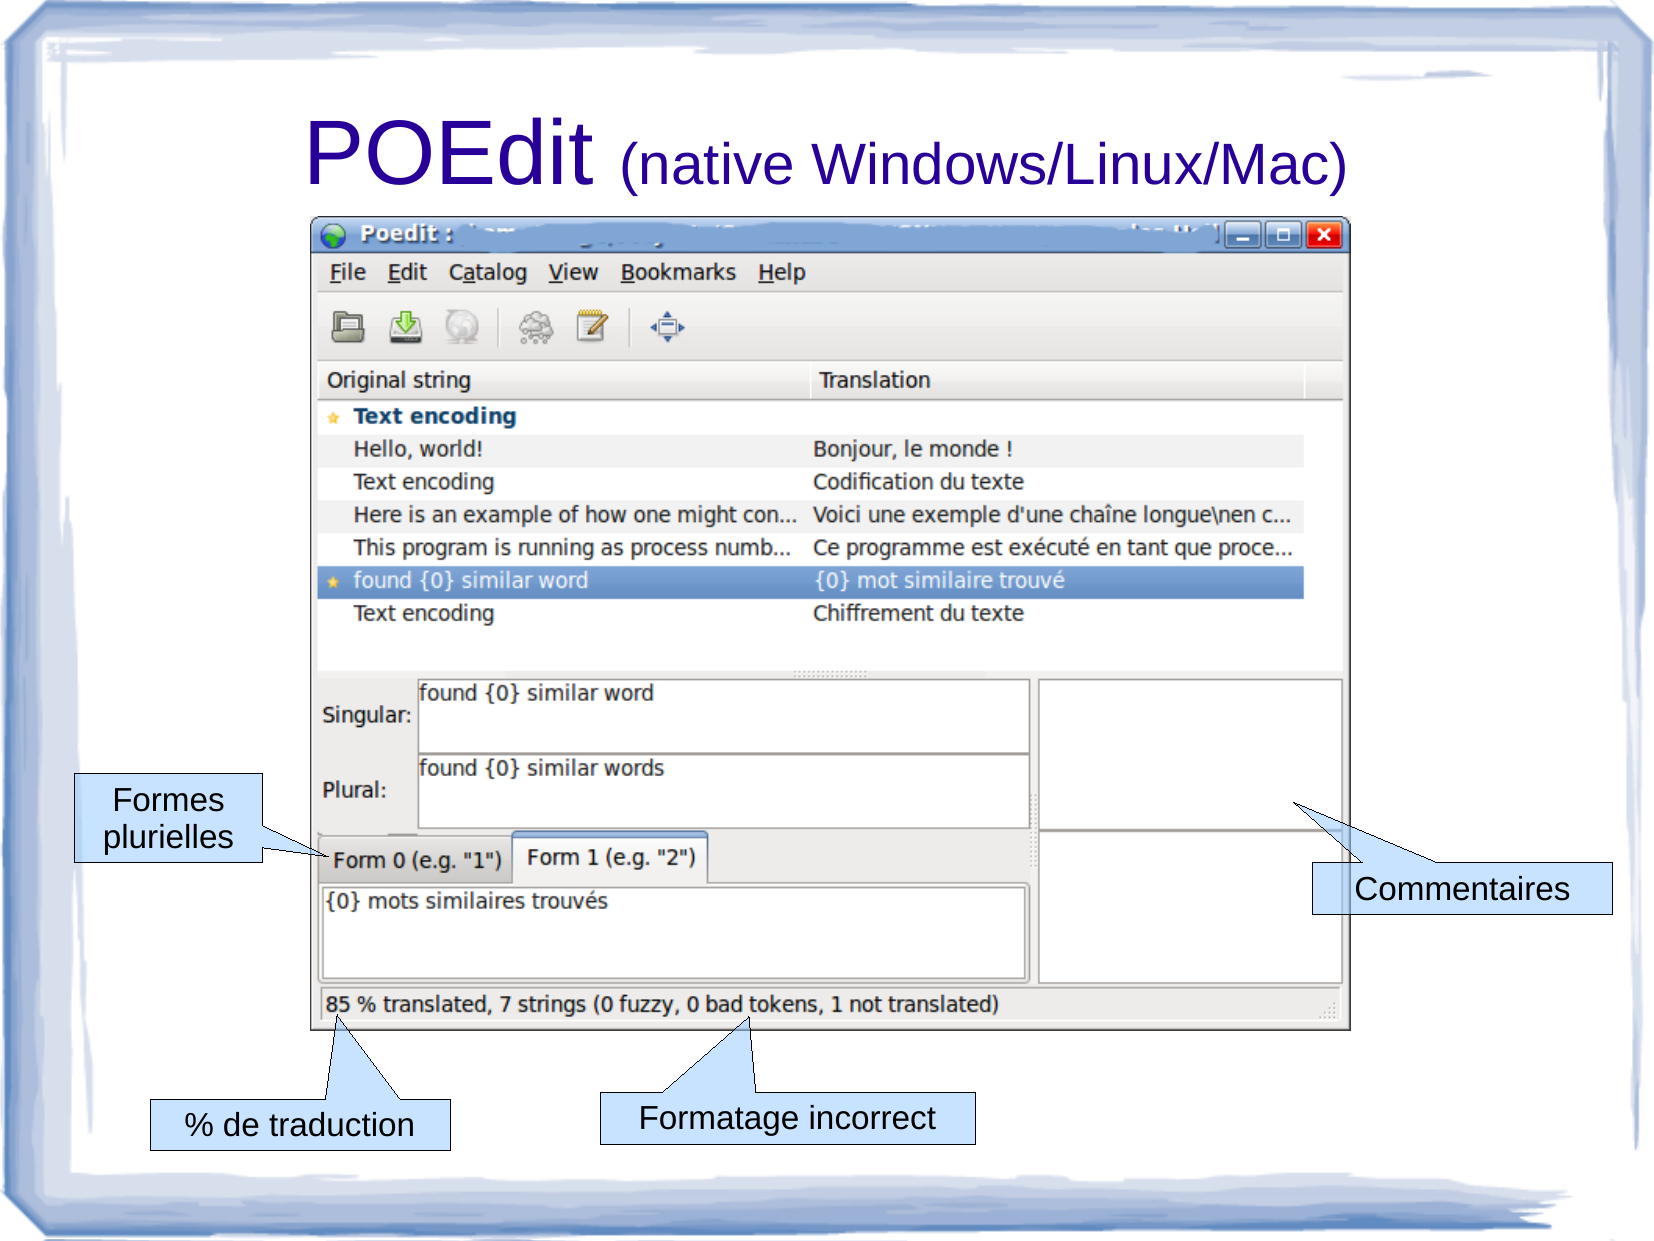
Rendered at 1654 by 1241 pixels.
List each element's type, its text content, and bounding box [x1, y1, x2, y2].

text_box Formatage incorrect [600, 1016, 976, 1145]
picture [0, 0, 1654, 1241]
text_box Commentaires [1293, 802, 1613, 915]
text_box % de traduction [150, 1014, 451, 1151]
text_box Formes plurielles [74, 773, 329, 863]
title POEdit (native Windows/Linux/Mac) [82, 49, 1571, 257]
